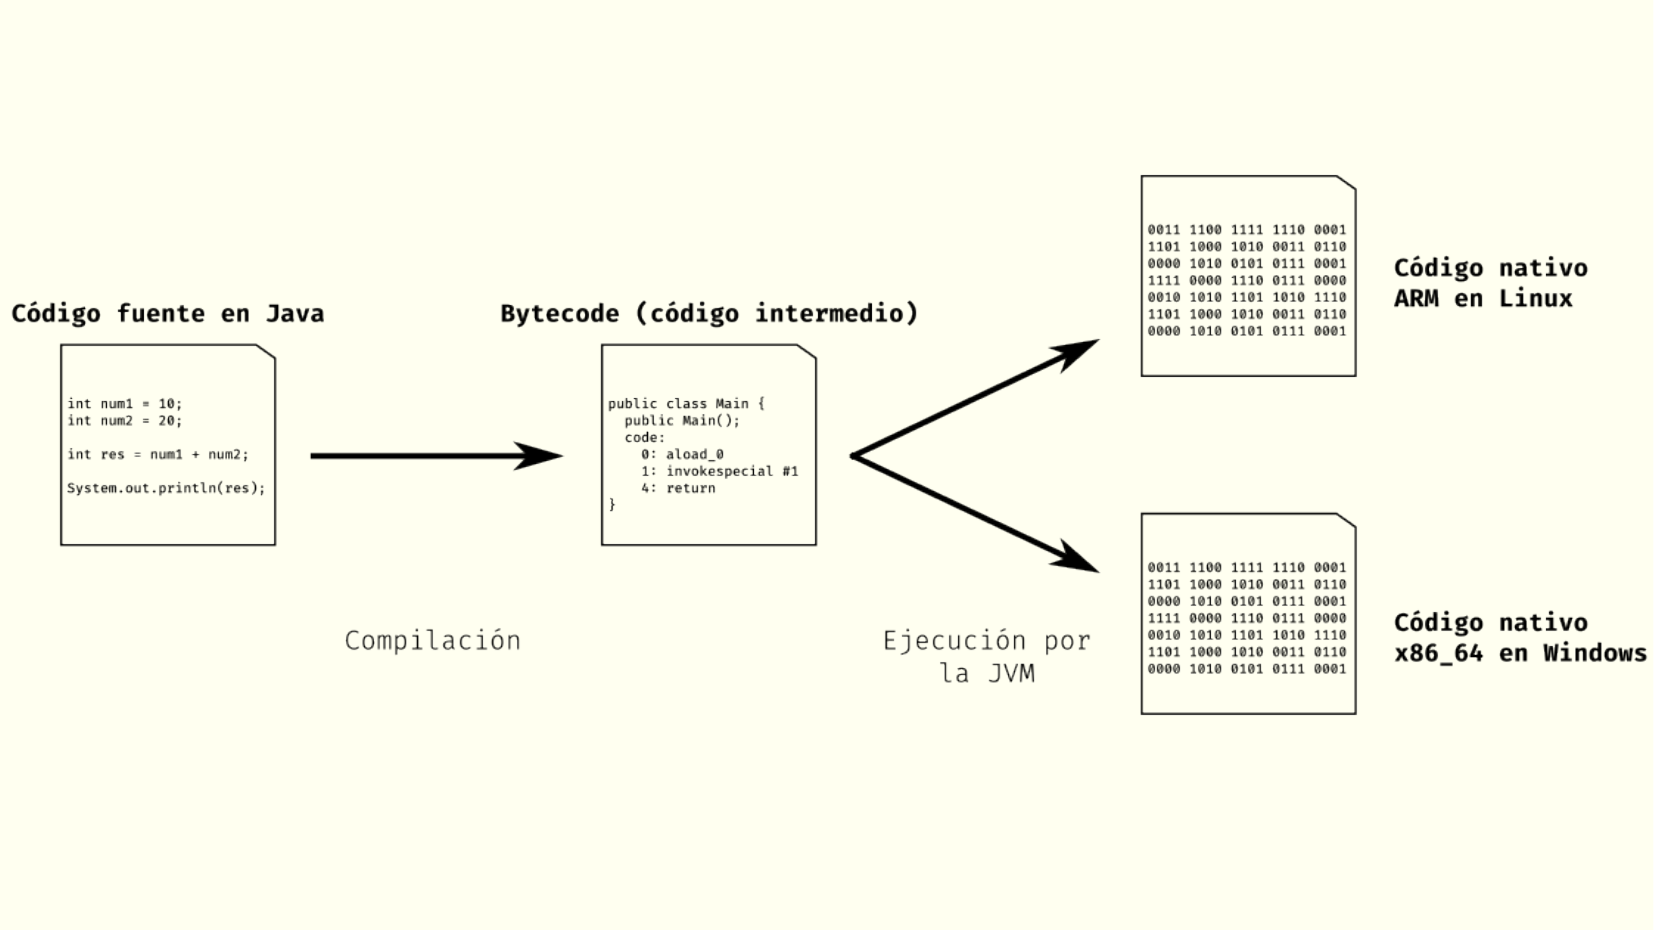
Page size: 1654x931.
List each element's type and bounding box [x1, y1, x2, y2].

picture [0, 153, 1654, 739]
